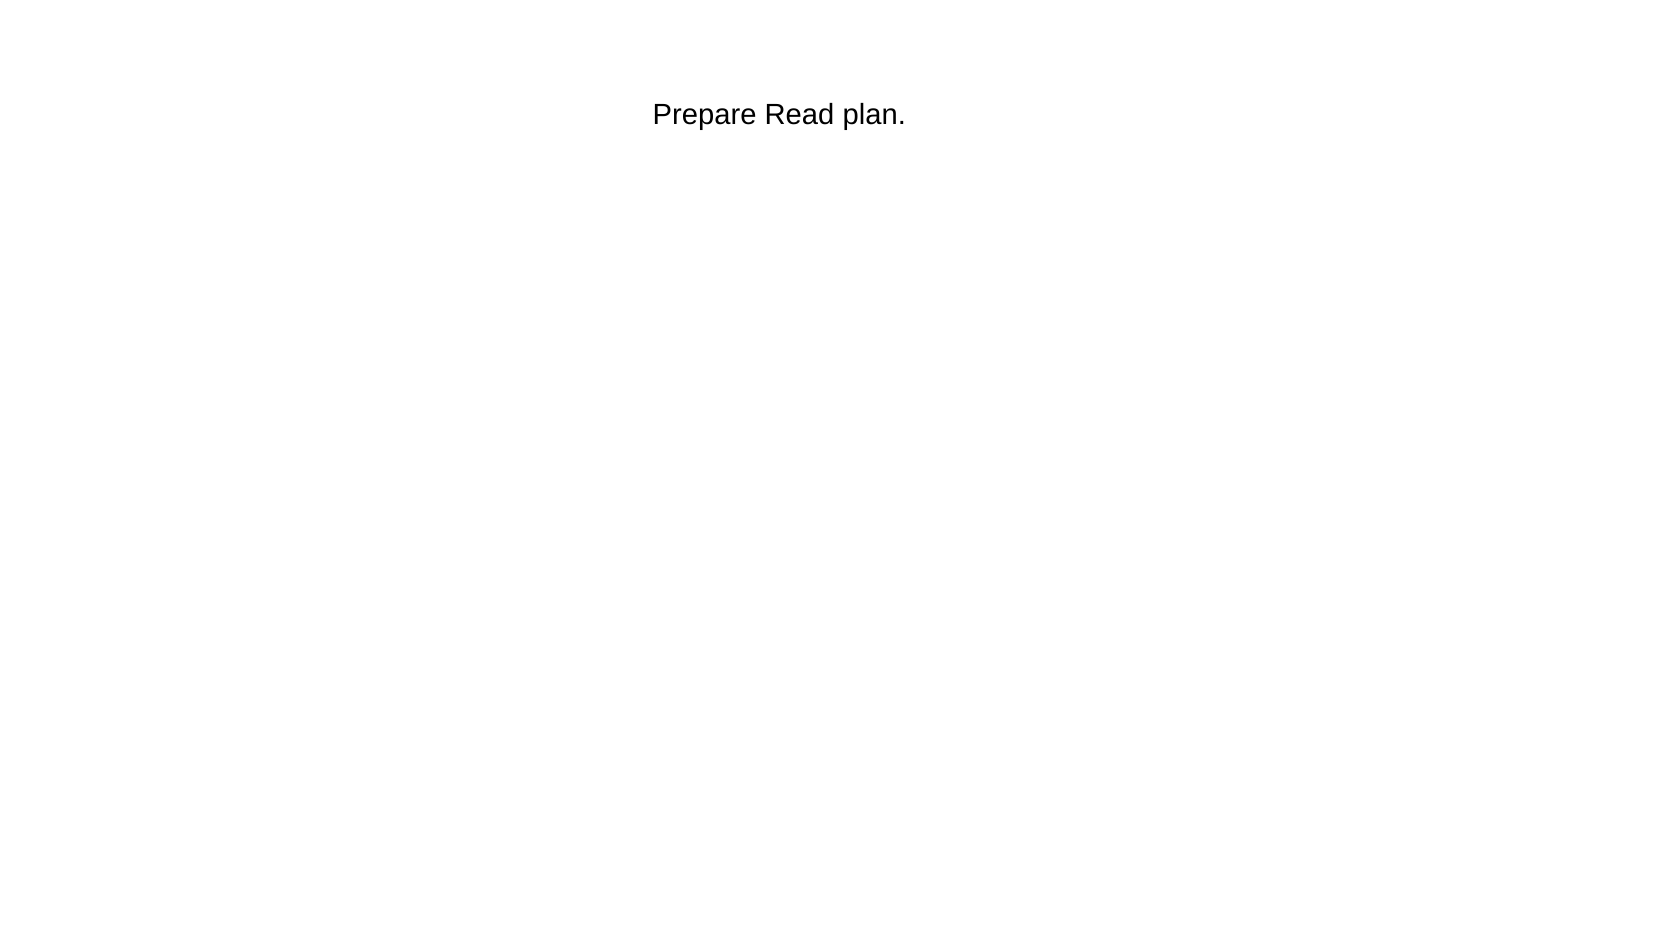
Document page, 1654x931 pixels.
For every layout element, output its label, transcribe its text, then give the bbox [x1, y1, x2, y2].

title Prepare Read plan. [614, 88, 945, 141]
